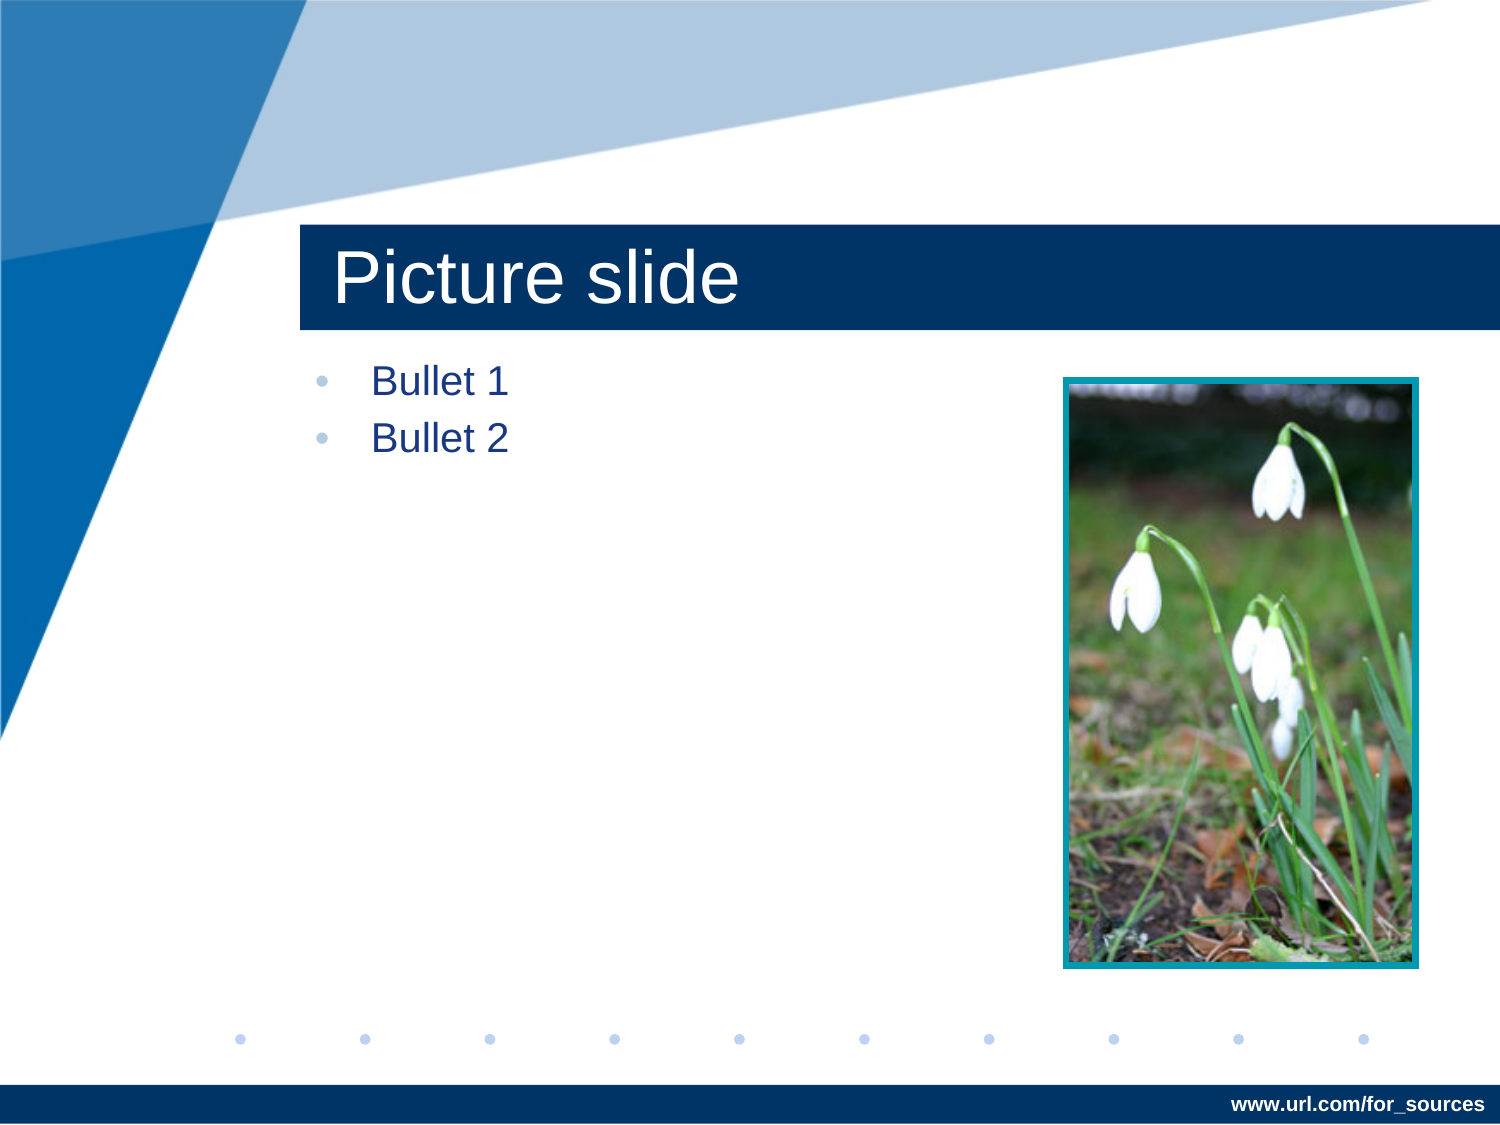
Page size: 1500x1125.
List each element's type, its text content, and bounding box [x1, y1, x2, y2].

picture [0, 0, 1500, 842]
list Bullet 1 Bullet 2 [299, 350, 876, 1013]
picture [1069, 383, 1413, 963]
title Picture slide [300, 224, 1500, 331]
